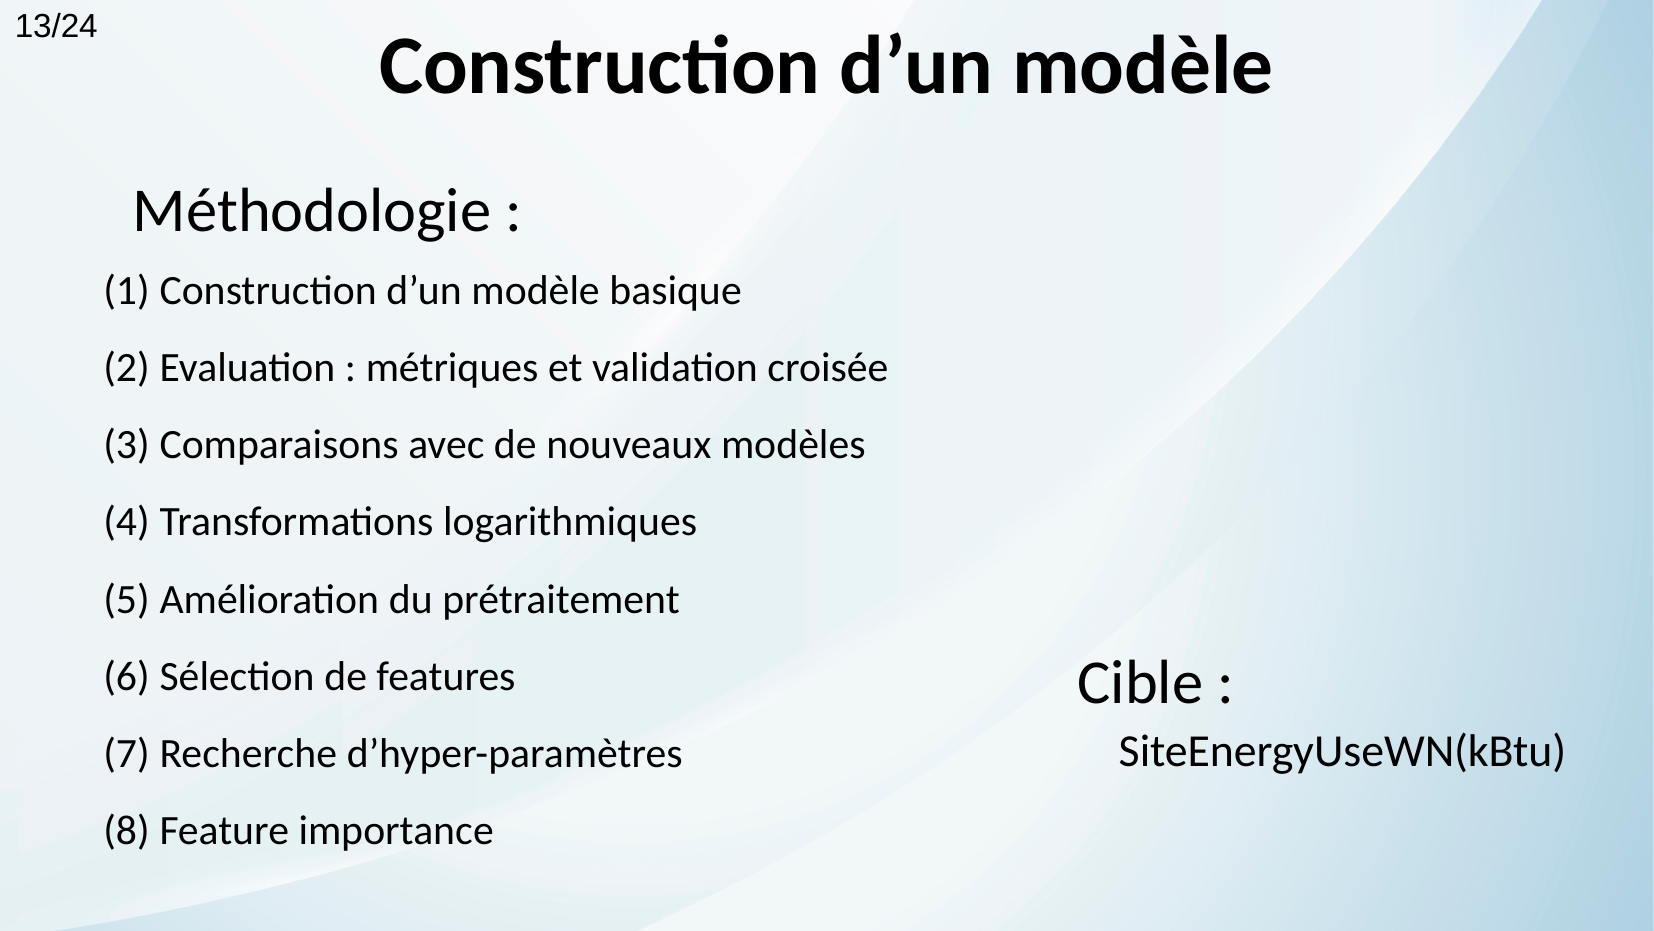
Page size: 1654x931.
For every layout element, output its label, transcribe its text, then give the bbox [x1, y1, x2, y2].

title Construction d’un modèle [82, 31, 1571, 199]
text_box Méthodologie : [118, 177, 562, 266]
text_box 13/24 [0, 0, 119, 60]
picture [0, 0, 1654, 931]
text_box Construction d’un modèle basique Evaluation : métriques et validation croisée Comparaisons avec de nouveaux modèles Transformations logarithmiques Amélioration du prétraitement Sélection de features Recherche d’hyper-paramètres Feature importance [88, 265, 945, 863]
text_box Cible : SiteEnergyUseWN(kBtu) [1062, 649, 1595, 840]
